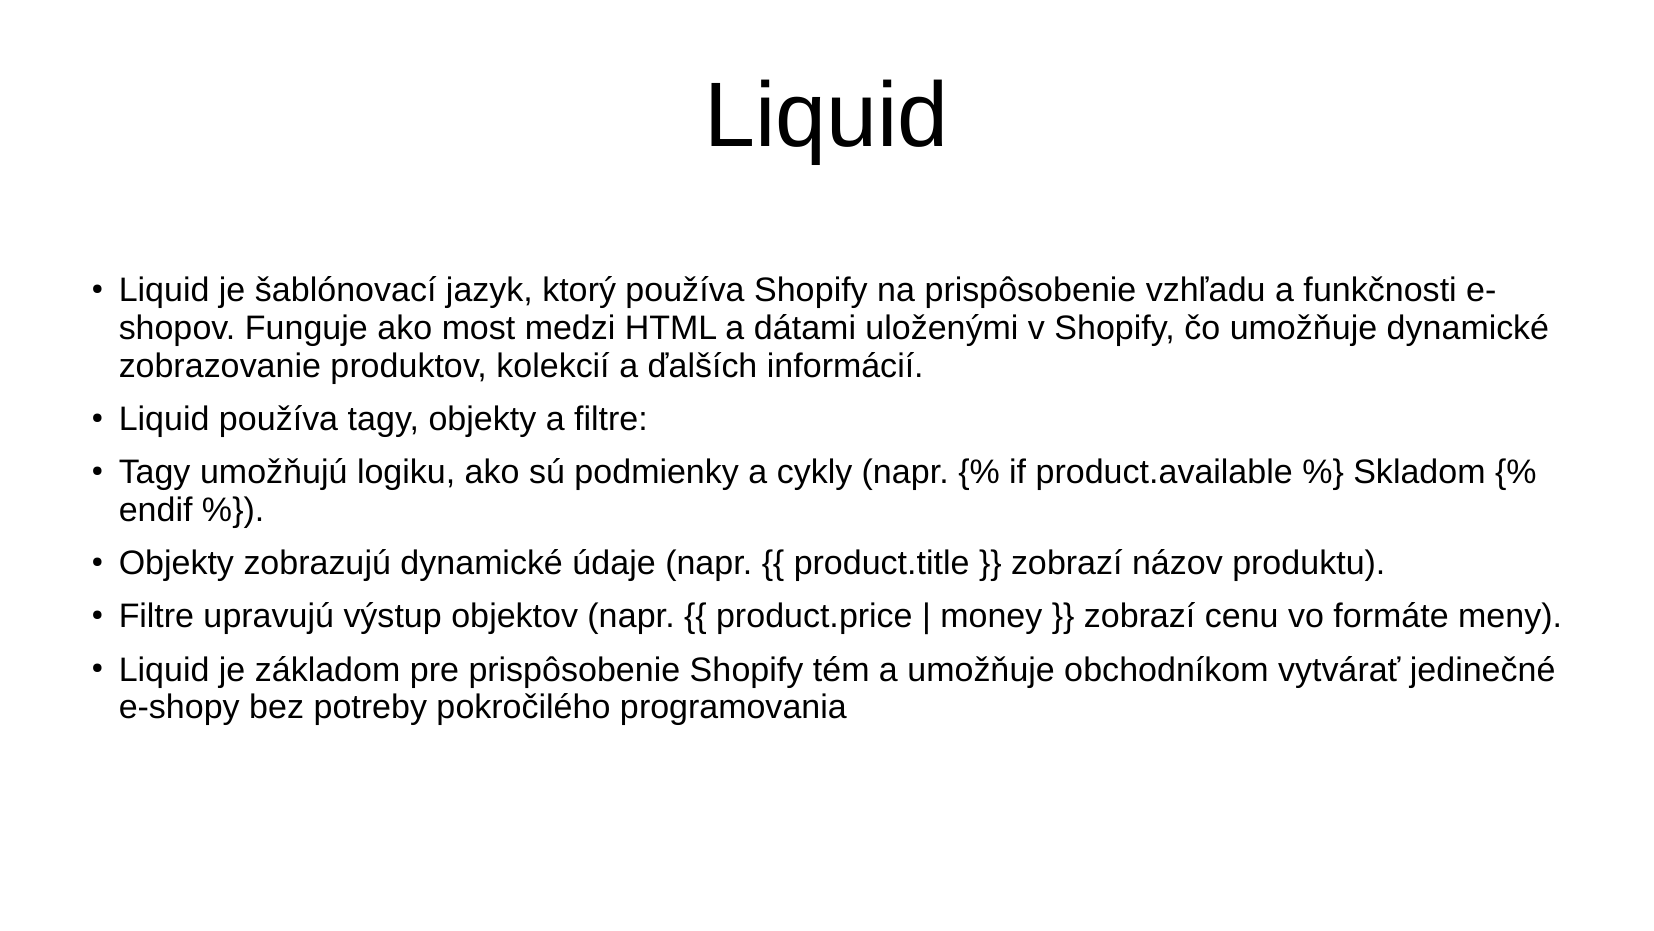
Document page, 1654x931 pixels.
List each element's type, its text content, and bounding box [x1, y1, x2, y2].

title Liquid [82, 37, 1571, 193]
list Liquid je šablónovací jazyk, ktorý používa Shopify na prispôsobenie vzhľadu a funkčnosti e-shopov. Funguje ako most medzi HTML a dátami uloženými v Shopify, čo umožňuje dynamické zobrazovanie produktov, kolekcií a ďalších informácií. Liquid používa tagy, objekty a filtre: Tagy umožňujú logiku, ako sú podmienky a cykly (napr. {% if product.available %} Skladom {% endif %}). Objekty zobrazujú dynamické údaje (napr. {{ product.title }} zobrazí názov produktu). Filtre upravujú výstup objektov (napr. {{ product.price | money }} zobrazí cenu vo formáte meny). Liquid je základom pre prispôsobenie Shopify tém a umožňuje obchodníkom vytvárať jedinečné e-shopy bez potreby pokročilého programovania [82, 217, 1571, 758]
